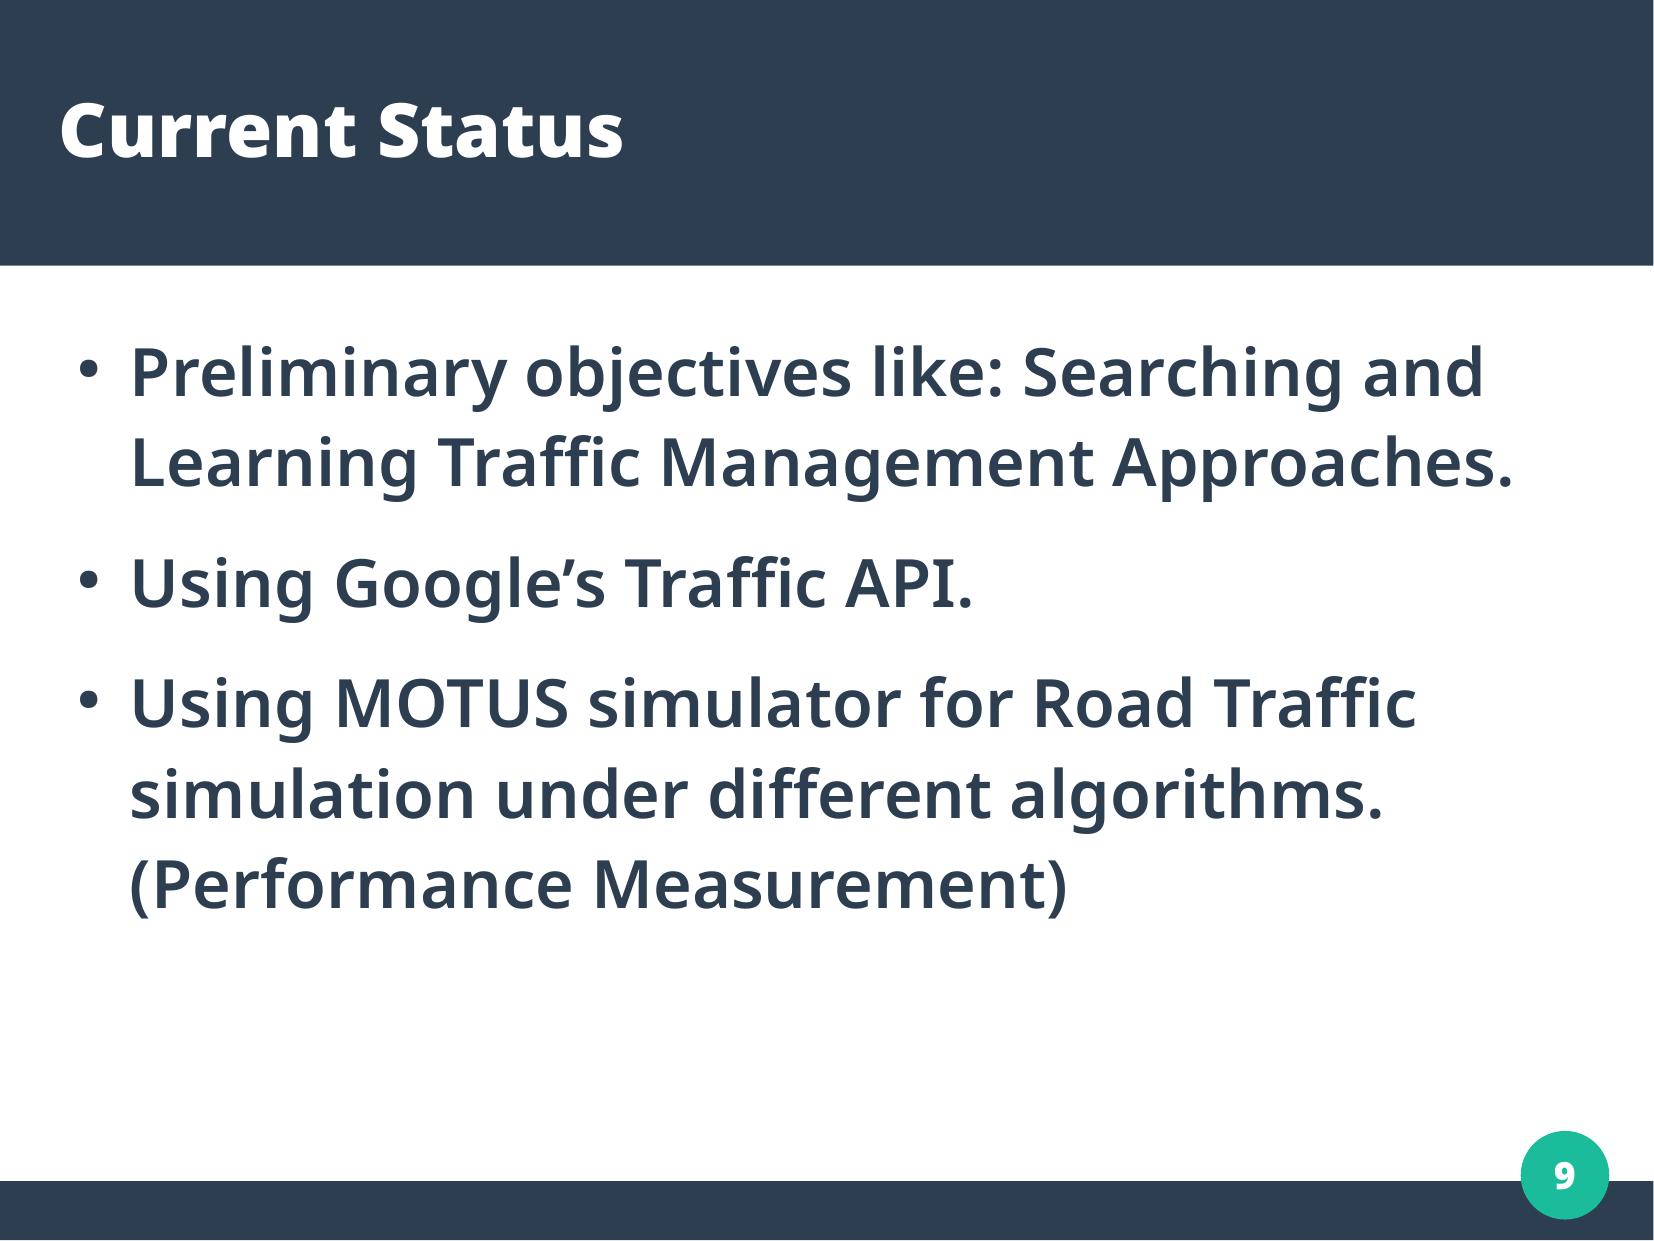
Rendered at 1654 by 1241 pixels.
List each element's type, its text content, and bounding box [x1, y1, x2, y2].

list Preliminary objectives like: Searching and Learning Traffic Management Approaches. Using Google’s Traffic API. Using MOTUS simulator for Road Traffic simulation under different algorithms. (Performance Measurement) [59, 324, 1595, 1152]
title Current Status [59, 49, 1595, 207]
